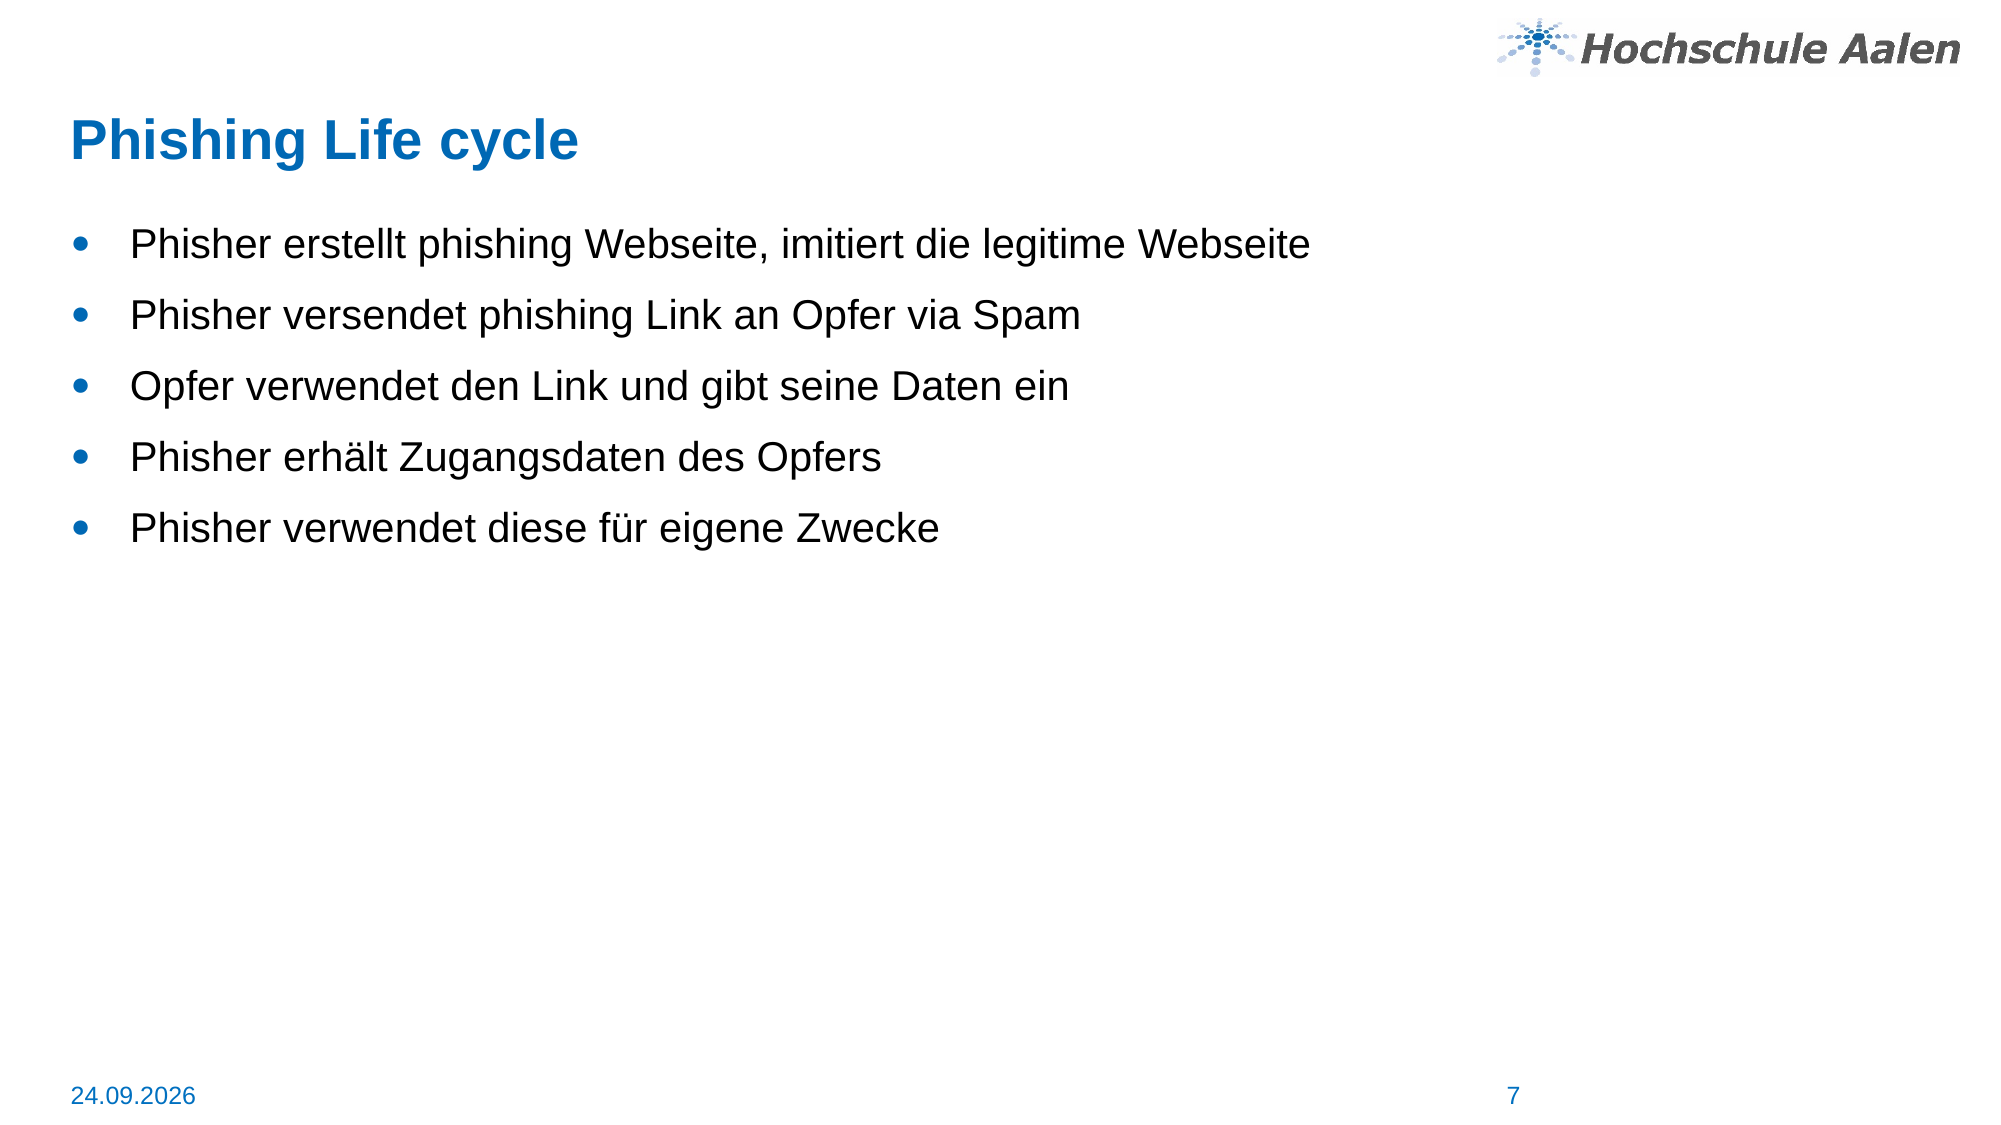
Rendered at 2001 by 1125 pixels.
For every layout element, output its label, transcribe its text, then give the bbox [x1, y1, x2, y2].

text_box 20.12.2023 [55, 1065, 506, 1125]
list Phisher erstellt phishing Webseite, imitiert die legitime Webseite Phisher versendet phishing Link an Opfer via Spam Opfer verwendet den Link und gibt seine Daten ein Phisher erhält Zugangsdaten des Opfers Phisher verwendet diese für eigene Zwecke [55, 209, 1944, 1038]
title Phishing Life cycle [55, 90, 1944, 184]
text_box ‹Nr.› [1491, 1064, 1942, 1125]
